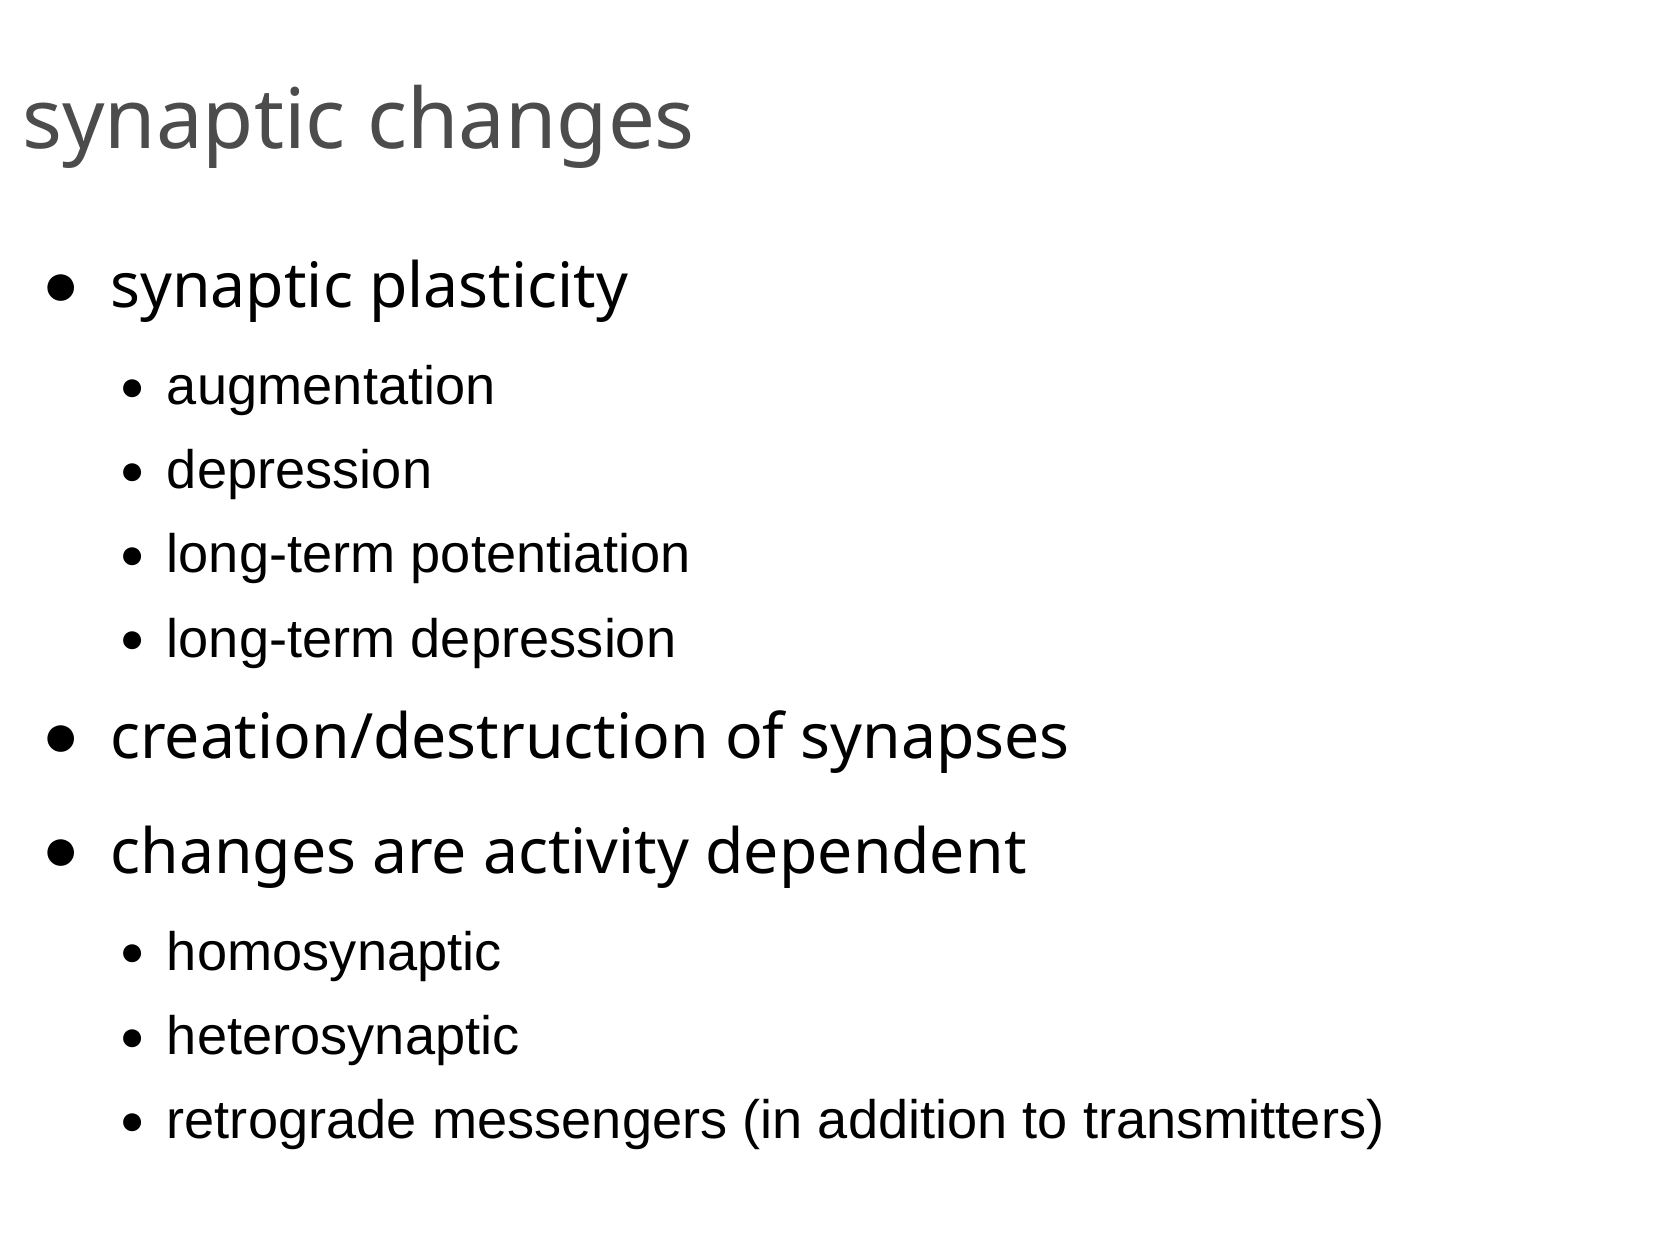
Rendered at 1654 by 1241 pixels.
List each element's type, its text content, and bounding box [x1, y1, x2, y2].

list synaptic plasticity augmentation depression long-term potentiation long-term depression creation/destruction of synapses changes are activity dependent homosynaptic heterosynaptic retrograde messengers (in addition to transmitters) [25, 226, 1654, 1166]
title synaptic changes [22, 19, 1654, 213]
